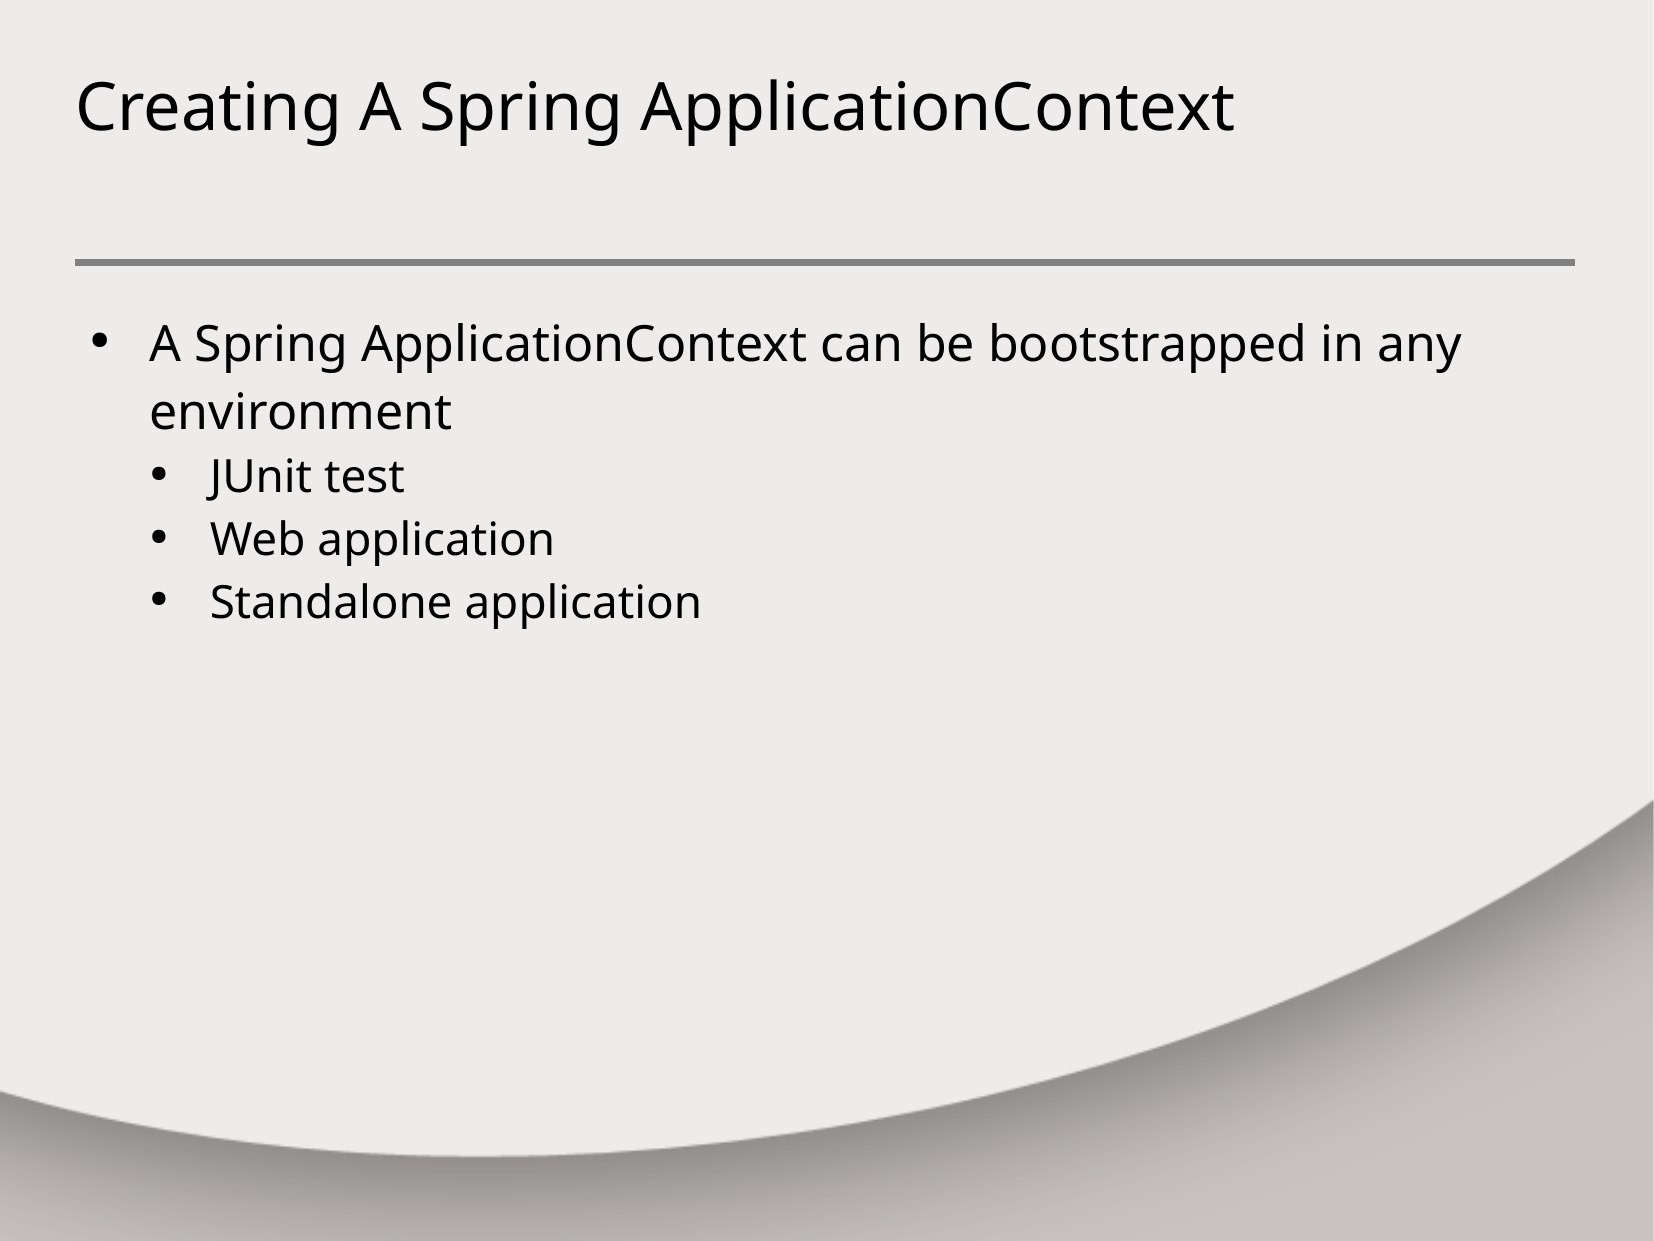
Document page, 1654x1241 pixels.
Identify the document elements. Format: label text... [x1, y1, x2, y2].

text_box A Spring ApplicationContext can be bootstrapped in any environment JUnit test Web application Standalone application [75, 300, 1576, 1163]
picture [0, 0, 1654, 1241]
title Creating A Spring ApplicationContext [75, 75, 1576, 226]
